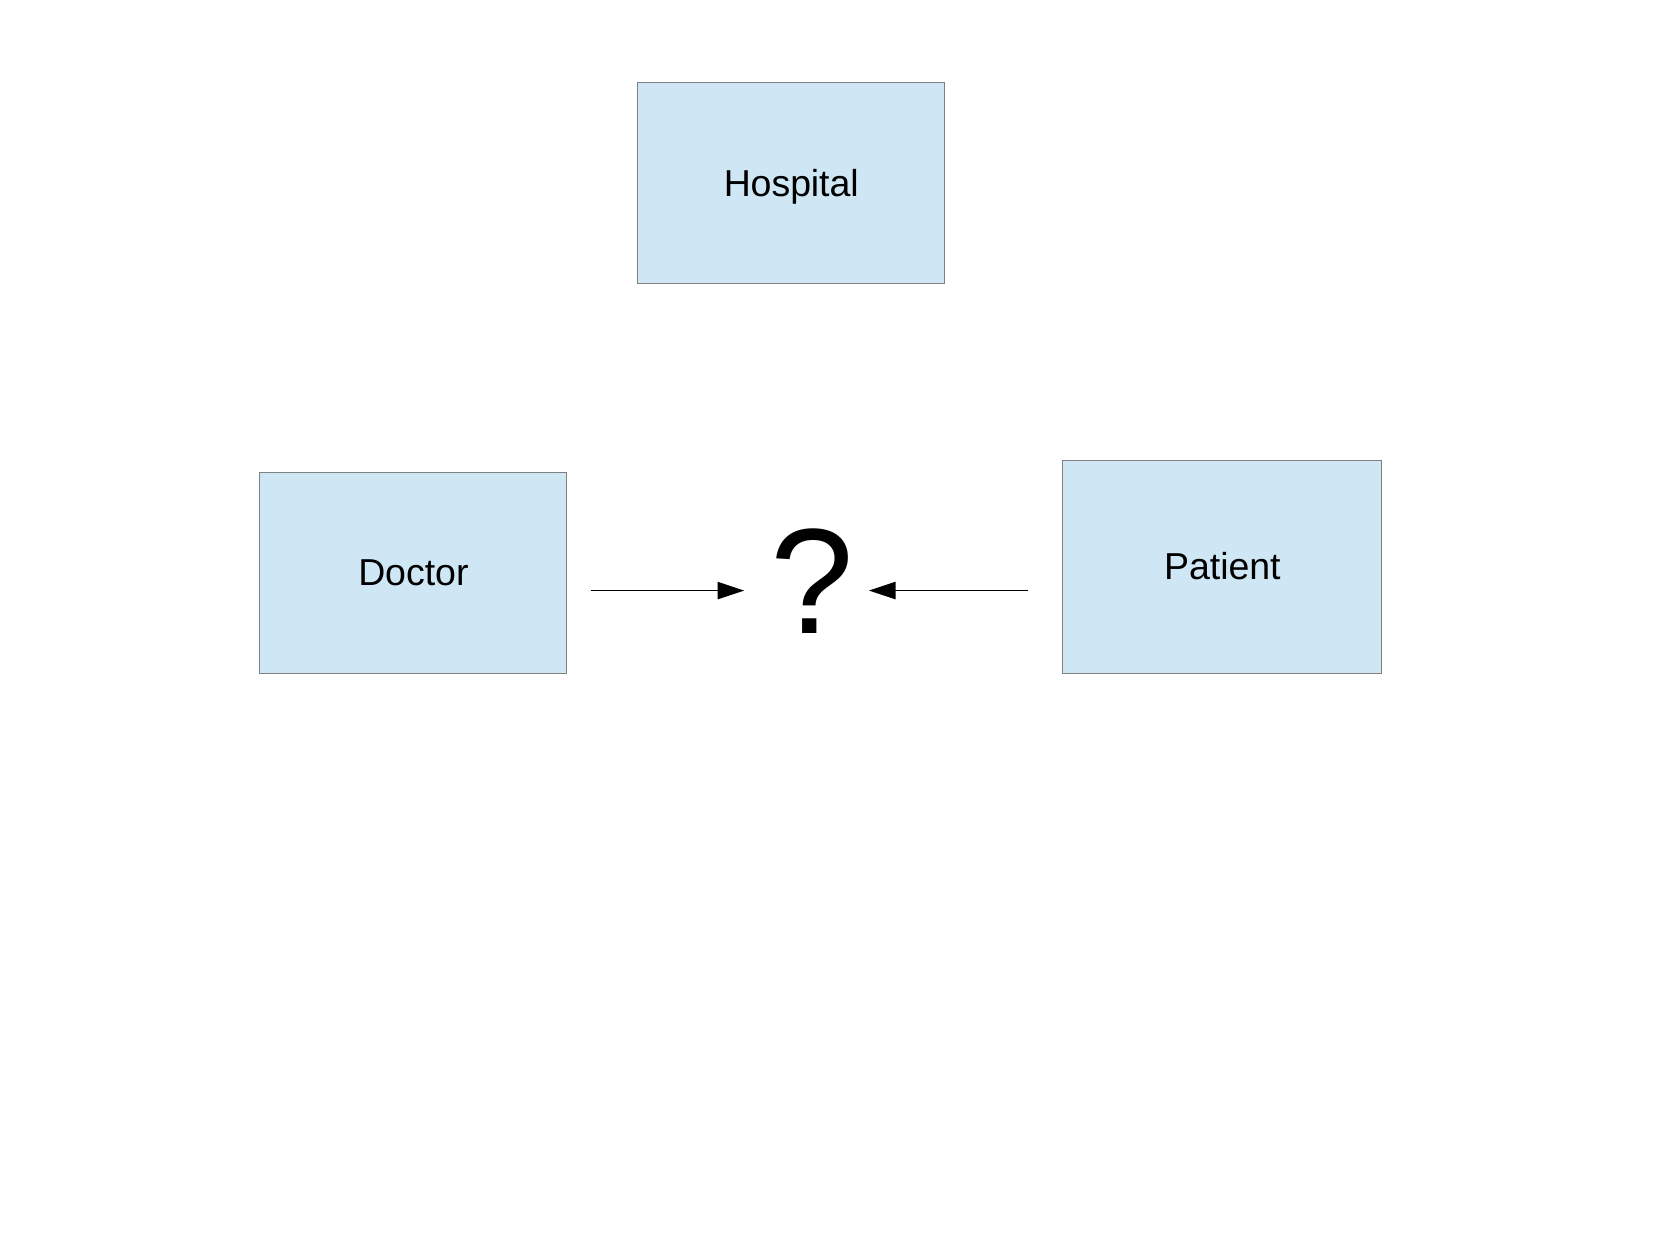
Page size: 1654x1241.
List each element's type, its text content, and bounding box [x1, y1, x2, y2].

text_box Patient [1062, 460, 1382, 674]
text_box ? [755, 490, 870, 674]
text_box Doctor [259, 472, 567, 674]
text_box Hospital [637, 82, 945, 284]
